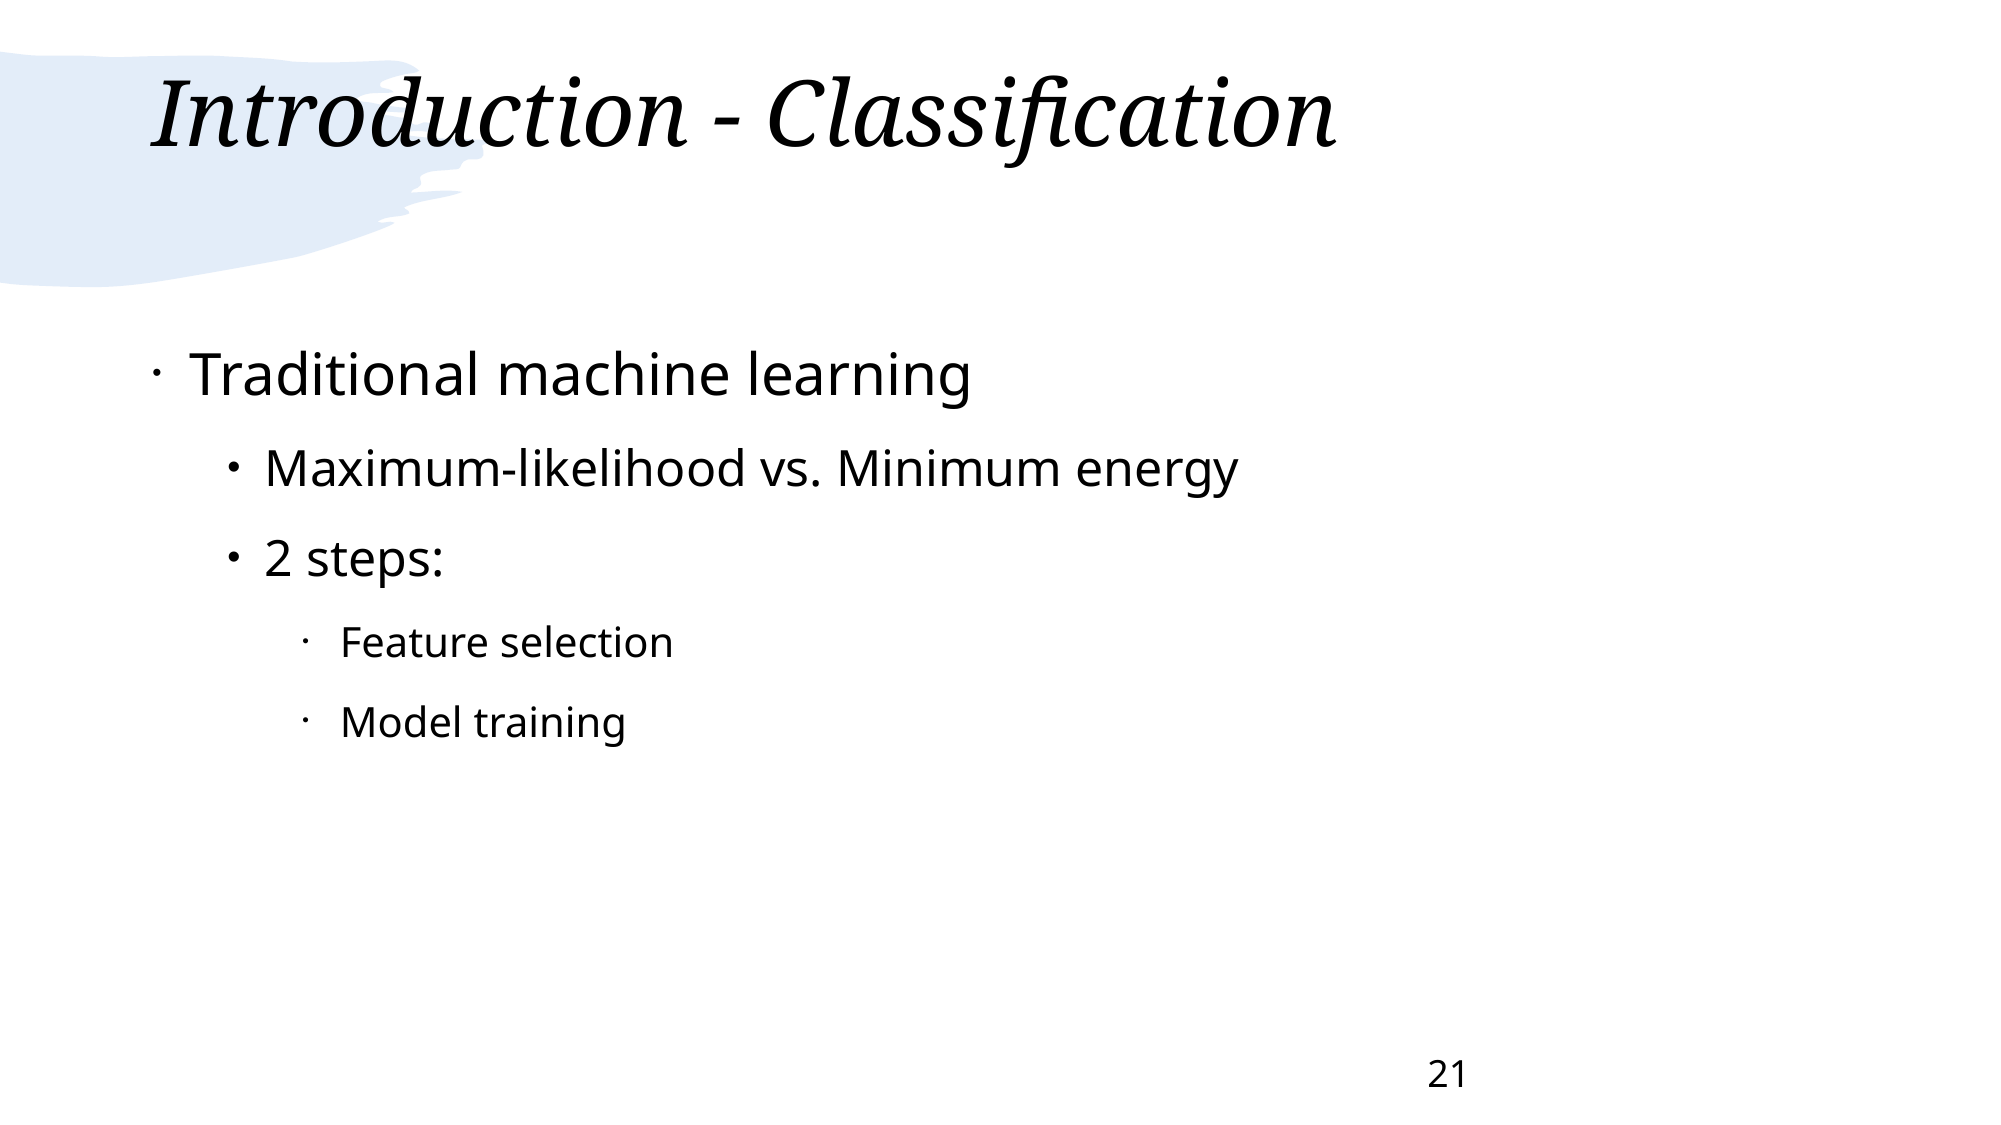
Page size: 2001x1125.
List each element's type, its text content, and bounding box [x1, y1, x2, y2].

title Introduction - Classification [137, 59, 1863, 278]
list Traditional machine learning Maximum-likelihood vs. Minimum energy 2 steps: Feature selection Model training [137, 329, 1863, 1013]
slide_number <number> [1412, 1042, 1863, 1103]
